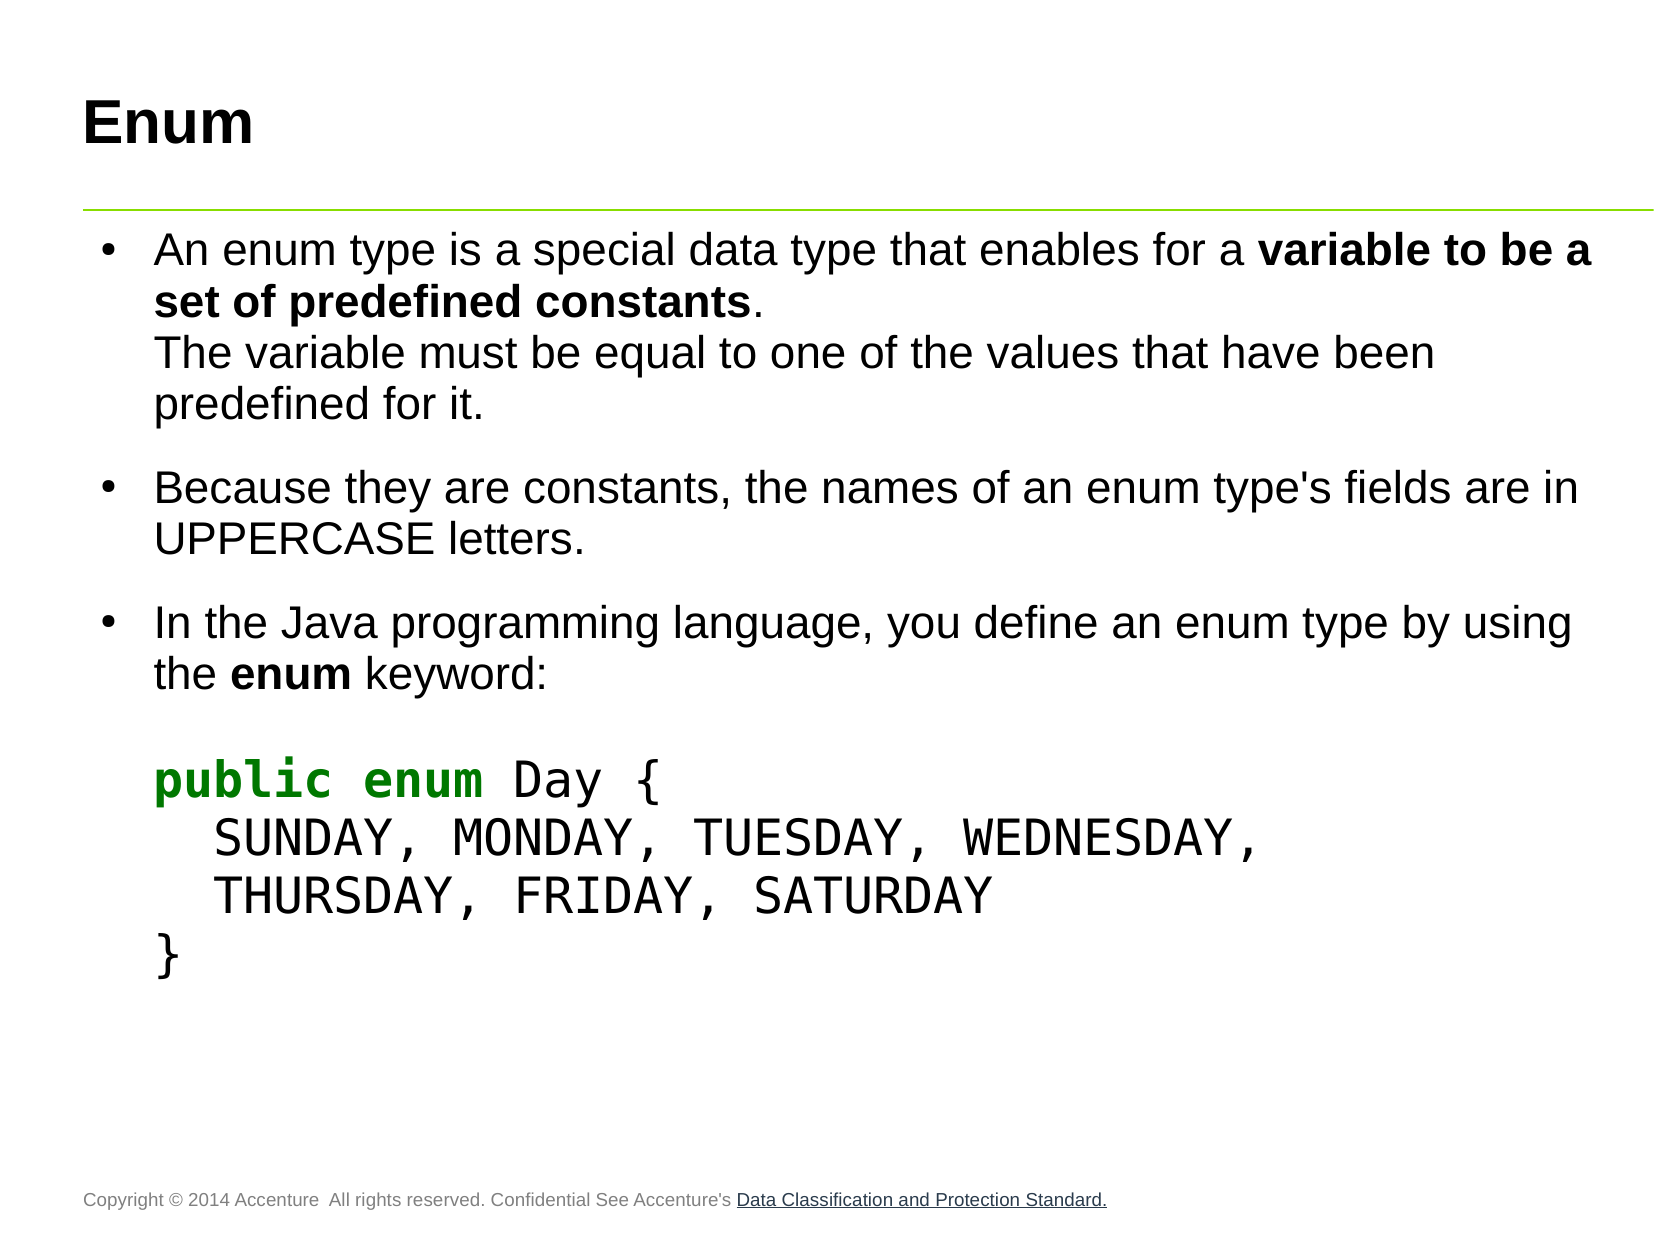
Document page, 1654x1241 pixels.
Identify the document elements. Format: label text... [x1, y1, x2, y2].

title Enum [82, 49, 1571, 196]
list An enum type is a special data type that enables for a variable to be a set of predefined constants. The variable must be equal to one of the values that have been predefined for it. Because they are constants, the names of an enum type's fields are in UPPERCASE letters. In the Java programming language, you define an enum type by using the enum keyword: public enum Day { SUNDAY, MONDAY, TUESDAY, WEDNESDAY, THURSDAY, FRIDAY, SATURDAY } [82, 224, 1595, 1170]
